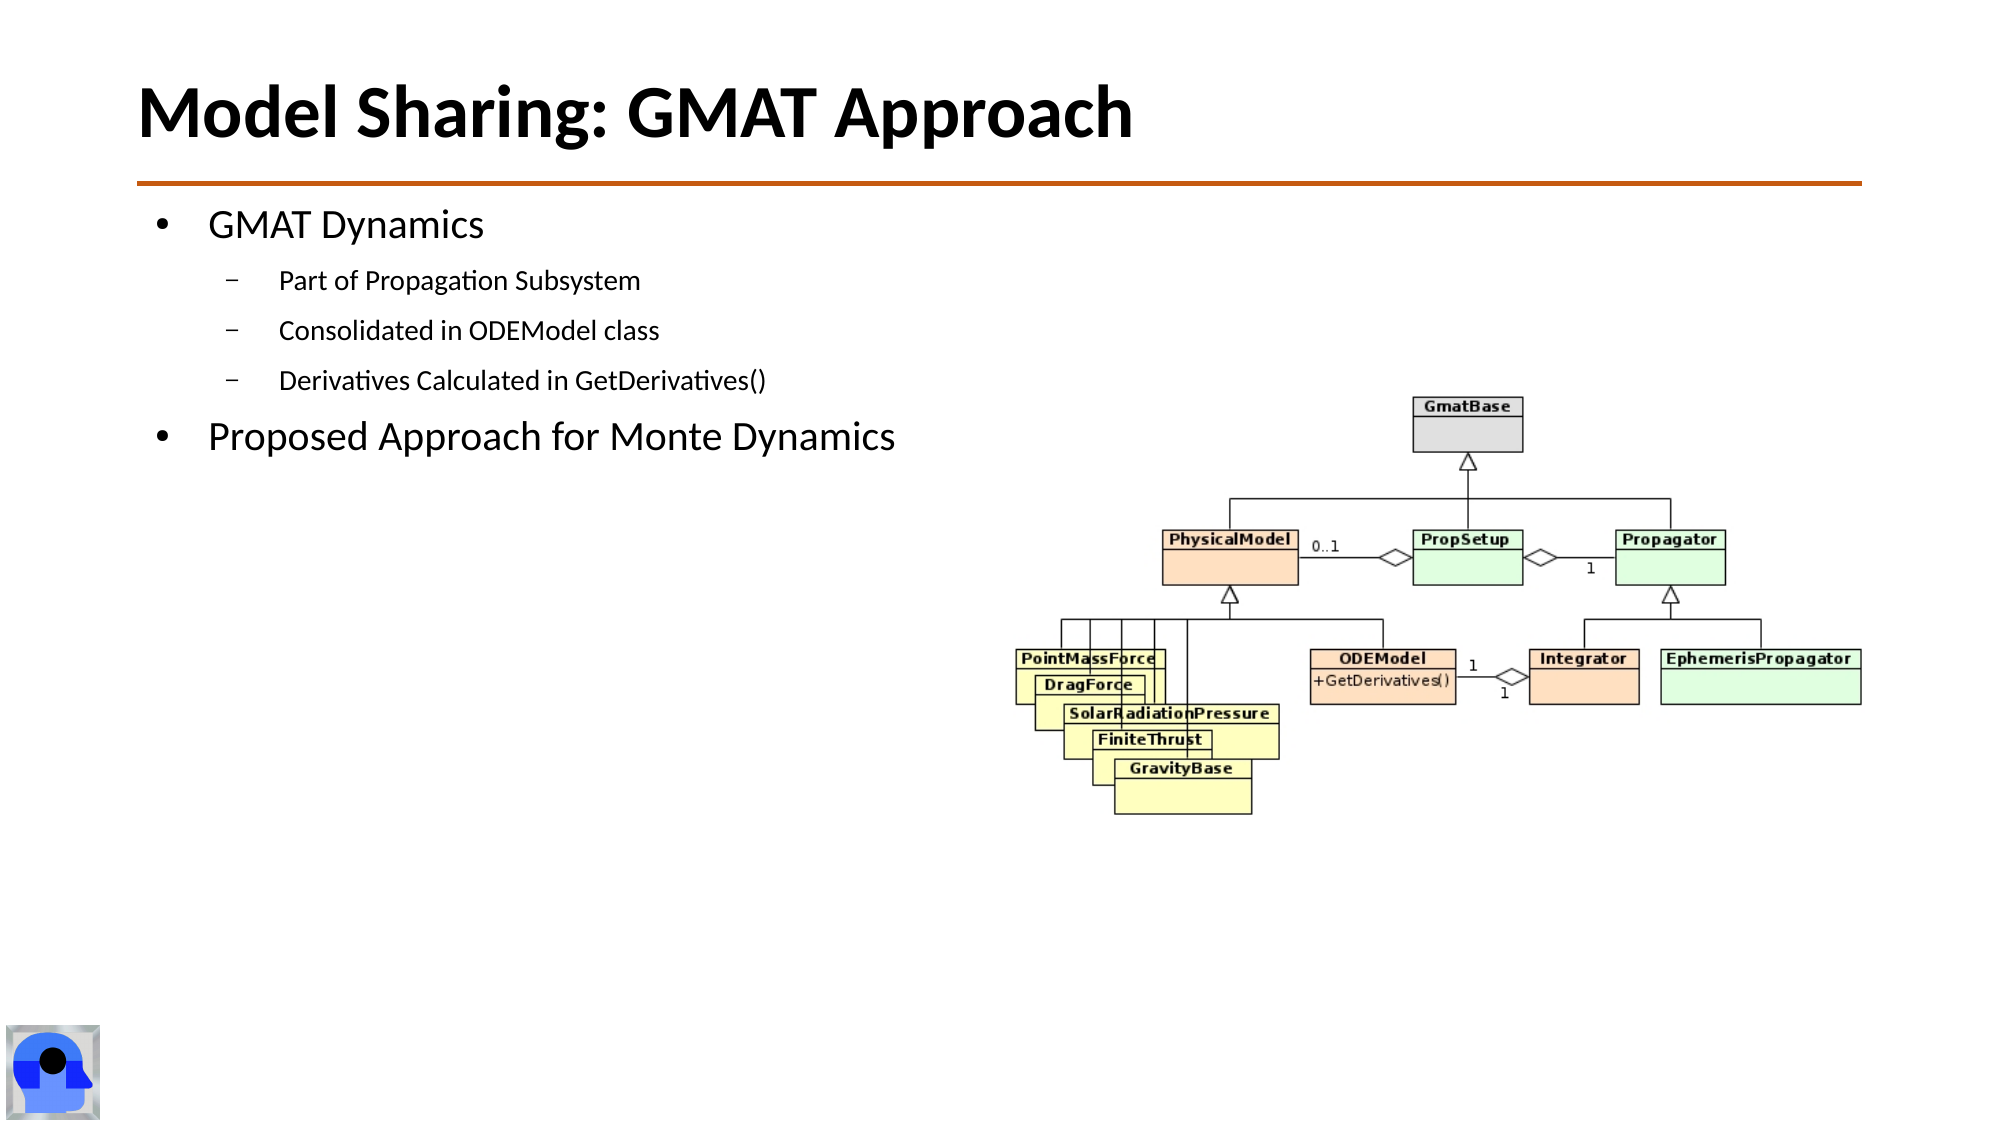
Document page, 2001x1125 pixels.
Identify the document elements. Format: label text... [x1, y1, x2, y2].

title Model Sharing: GMAT Approach [137, 59, 1863, 179]
list GMAT Dynamics Part of Propagation Subsystem Consolidated in ODEModel class Derivatives Calculated in GetDerivatives() Proposed Approach for Monte Dynamics [137, 208, 991, 1006]
picture [1013, 394, 1866, 819]
picture [6, 1025, 100, 1120]
